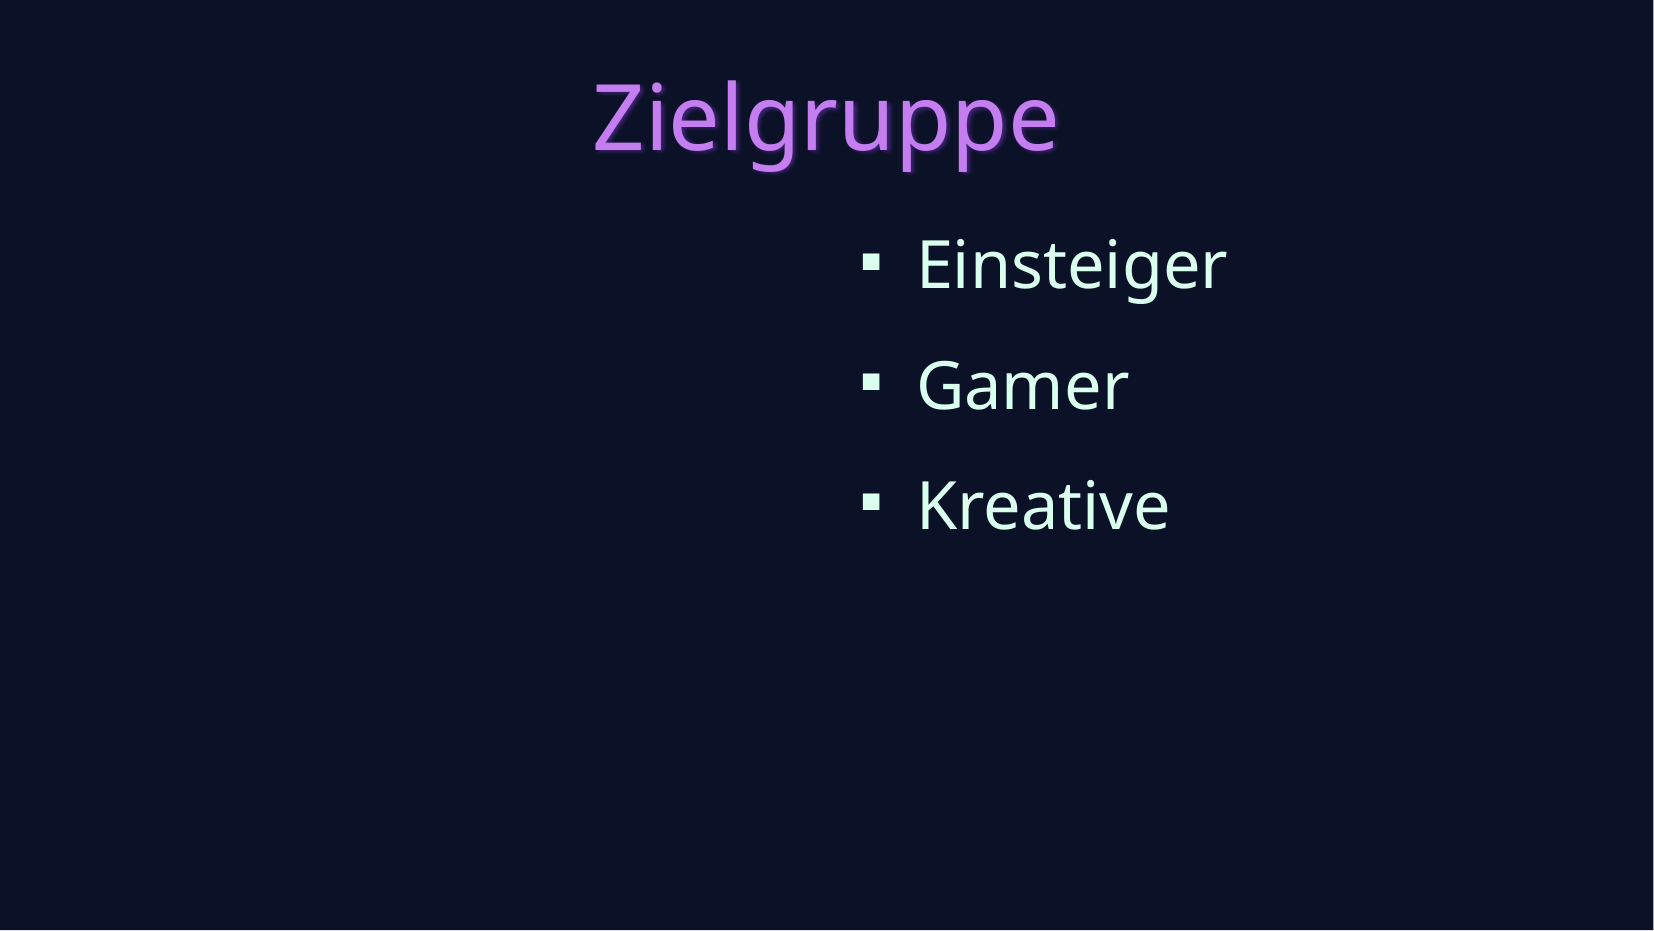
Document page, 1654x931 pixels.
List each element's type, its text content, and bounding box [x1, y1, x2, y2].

list Einsteiger Gamer Kreative [845, 217, 1572, 758]
title Zielgruppe [82, 37, 1571, 193]
